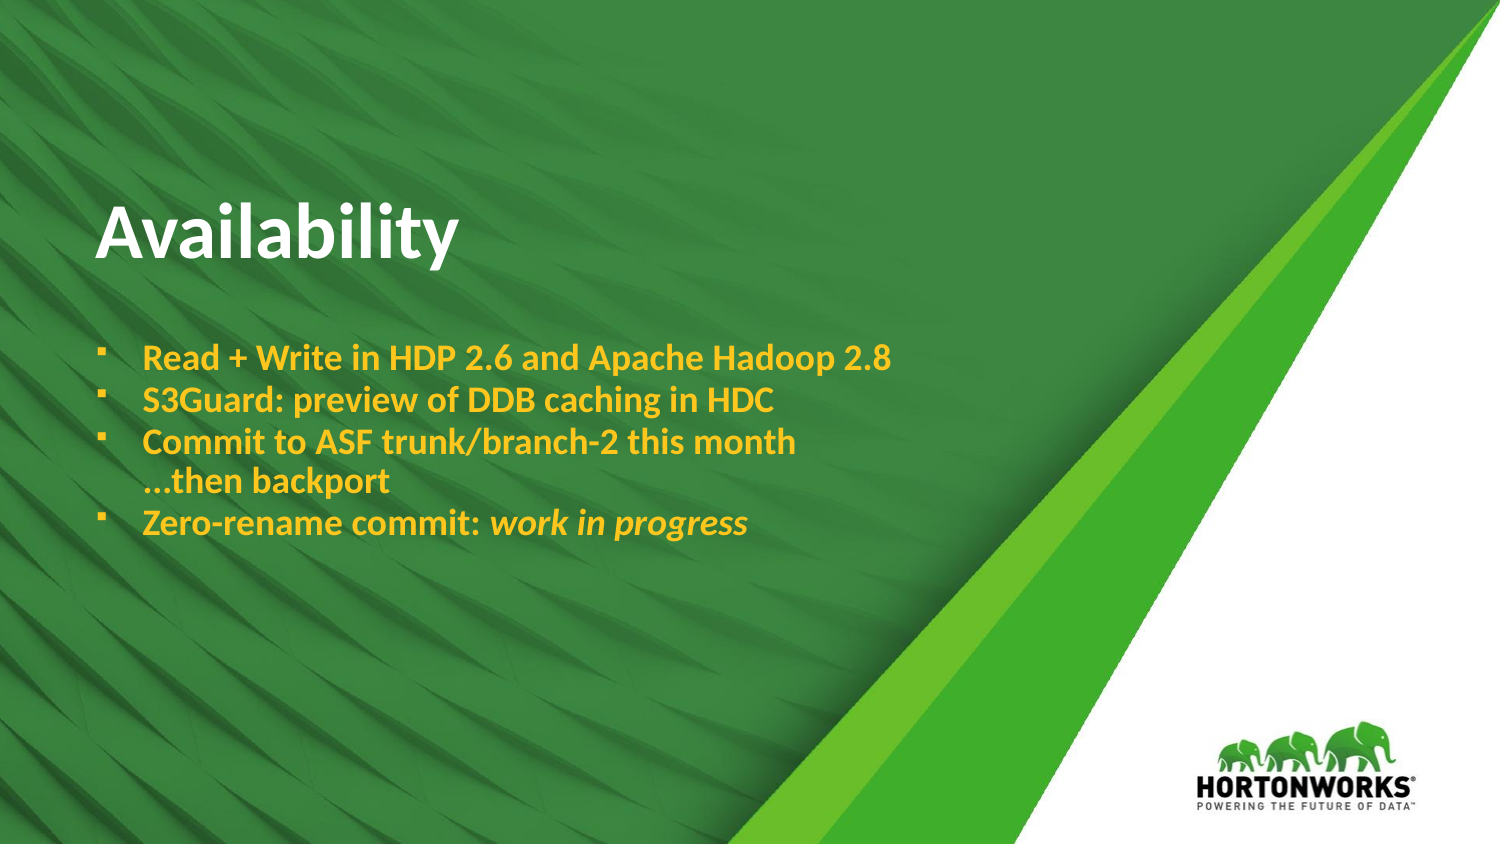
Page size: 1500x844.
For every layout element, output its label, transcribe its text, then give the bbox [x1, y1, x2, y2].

title Availability [86, 123, 871, 285]
subtitle Read + Write in HDP 2.6 and Apache Hadoop 2.8 S3Guard: preview of DDB caching in HDC Commit to ASF trunk/branch-2 this month ...then backport Zero-rename commit: work in progress [86, 330, 987, 579]
picture [0, 0, 1500, 844]
